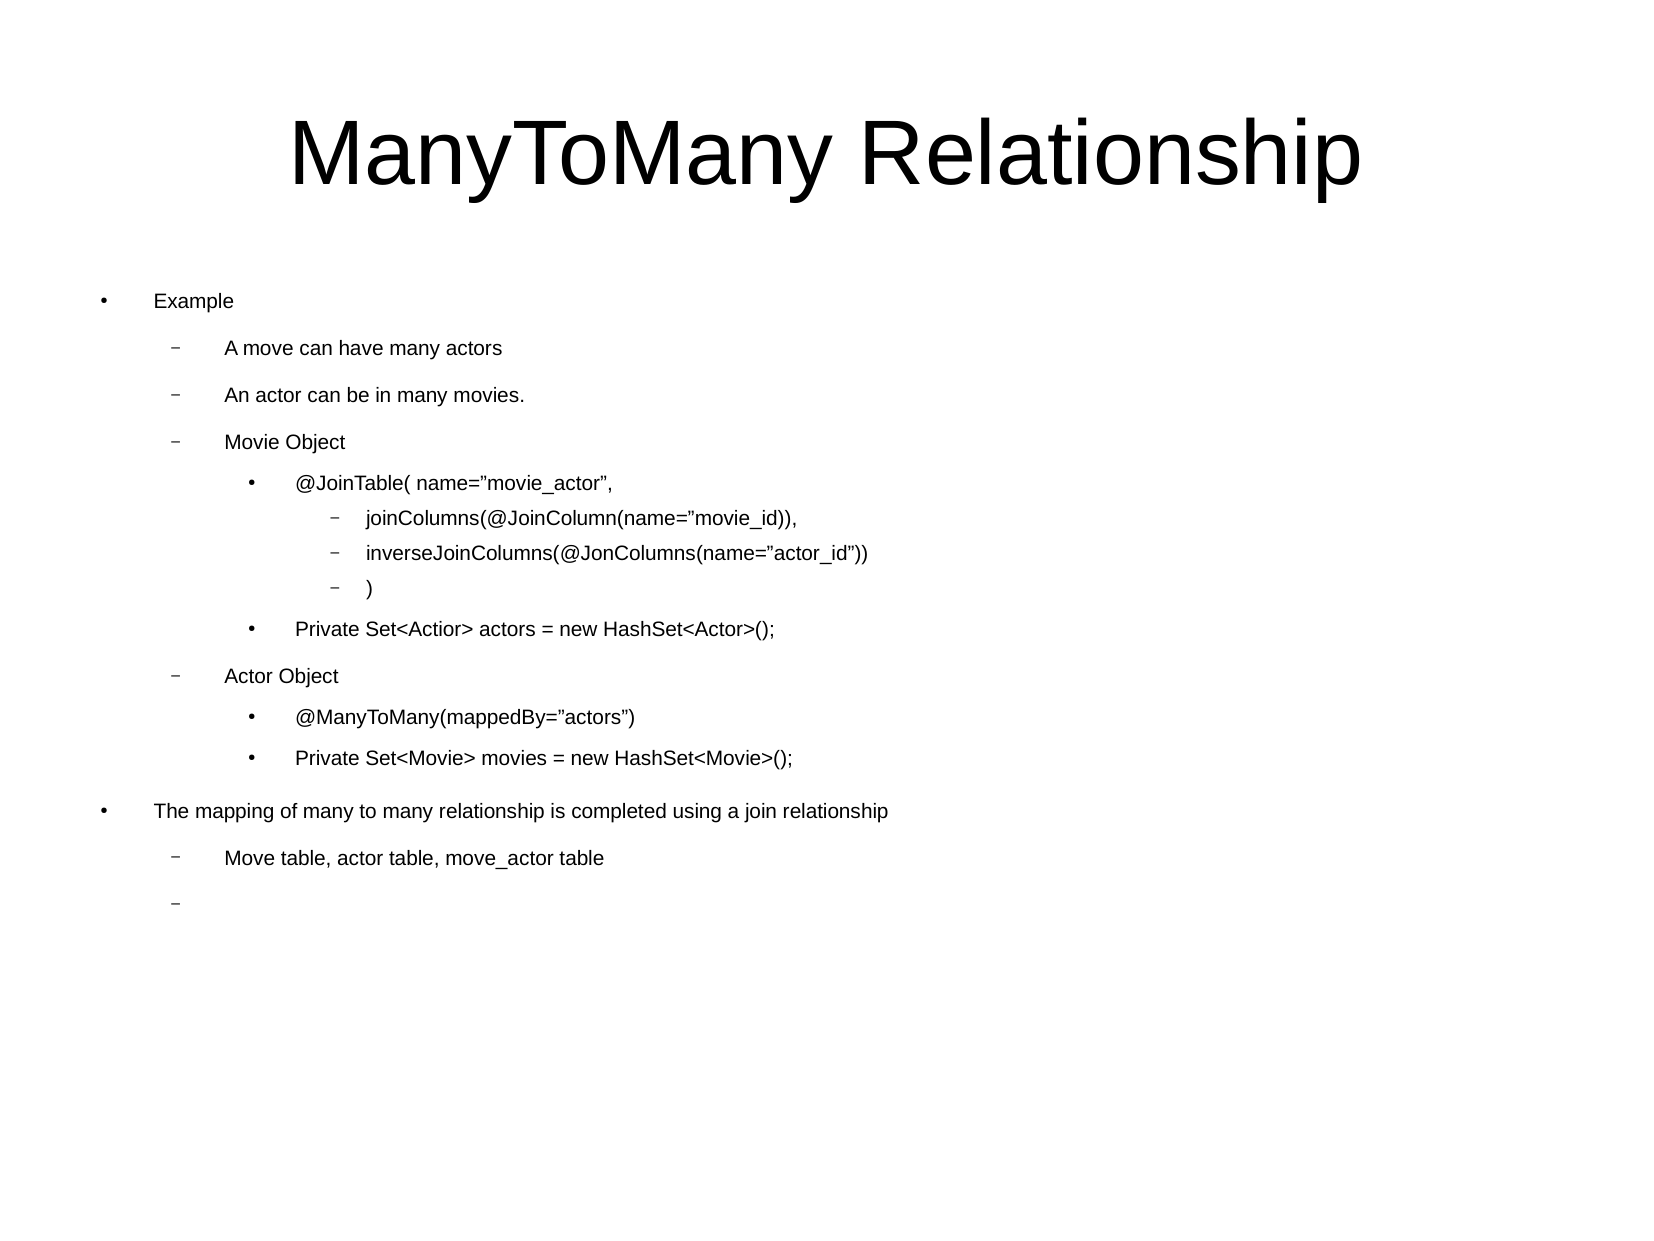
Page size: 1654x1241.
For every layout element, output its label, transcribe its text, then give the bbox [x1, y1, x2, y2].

list Example A move can have many actors An actor can be in many movies. Movie Object @JoinTable( name=”movie_actor”, joinColumns(@JoinColumn(name=”movie_id)), inverseJoinColumns(@JonColumns(name=”actor_id”)) ) Private Set<Actior> actors = new HashSet<Actor>(); Actor Object @ManyToMany(mappedBy=”actors”) Private Set<Movie> movies = new HashSet<Movie>(); The mapping of many to many relationship is completed using a join relationship Move table, actor table, move_actor table [82, 290, 1571, 1231]
title ManyToMany Relationship [82, 49, 1571, 257]
